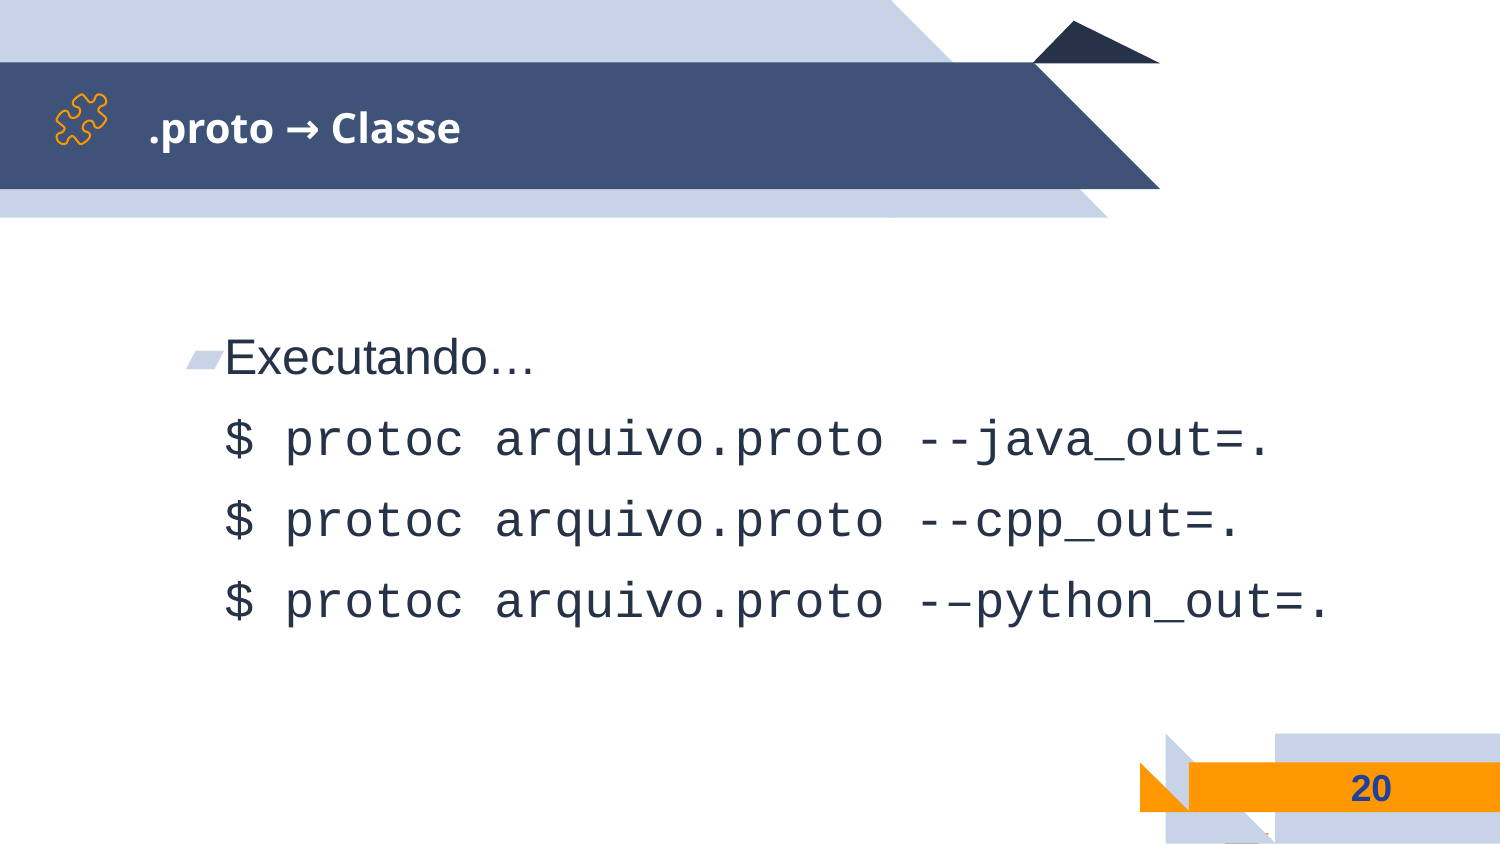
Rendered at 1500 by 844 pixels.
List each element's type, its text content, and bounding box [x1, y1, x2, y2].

text_box Executando… $ protoc arquivo.proto --java_out=. $ protoc arquivo.proto --cpp_out=. $ protoc arquivo.proto -–python_out=. [133, 217, 1418, 734]
text_box .proto → Classe [133, 64, 1035, 190]
text_box 20 [1249, 760, 1494, 813]
